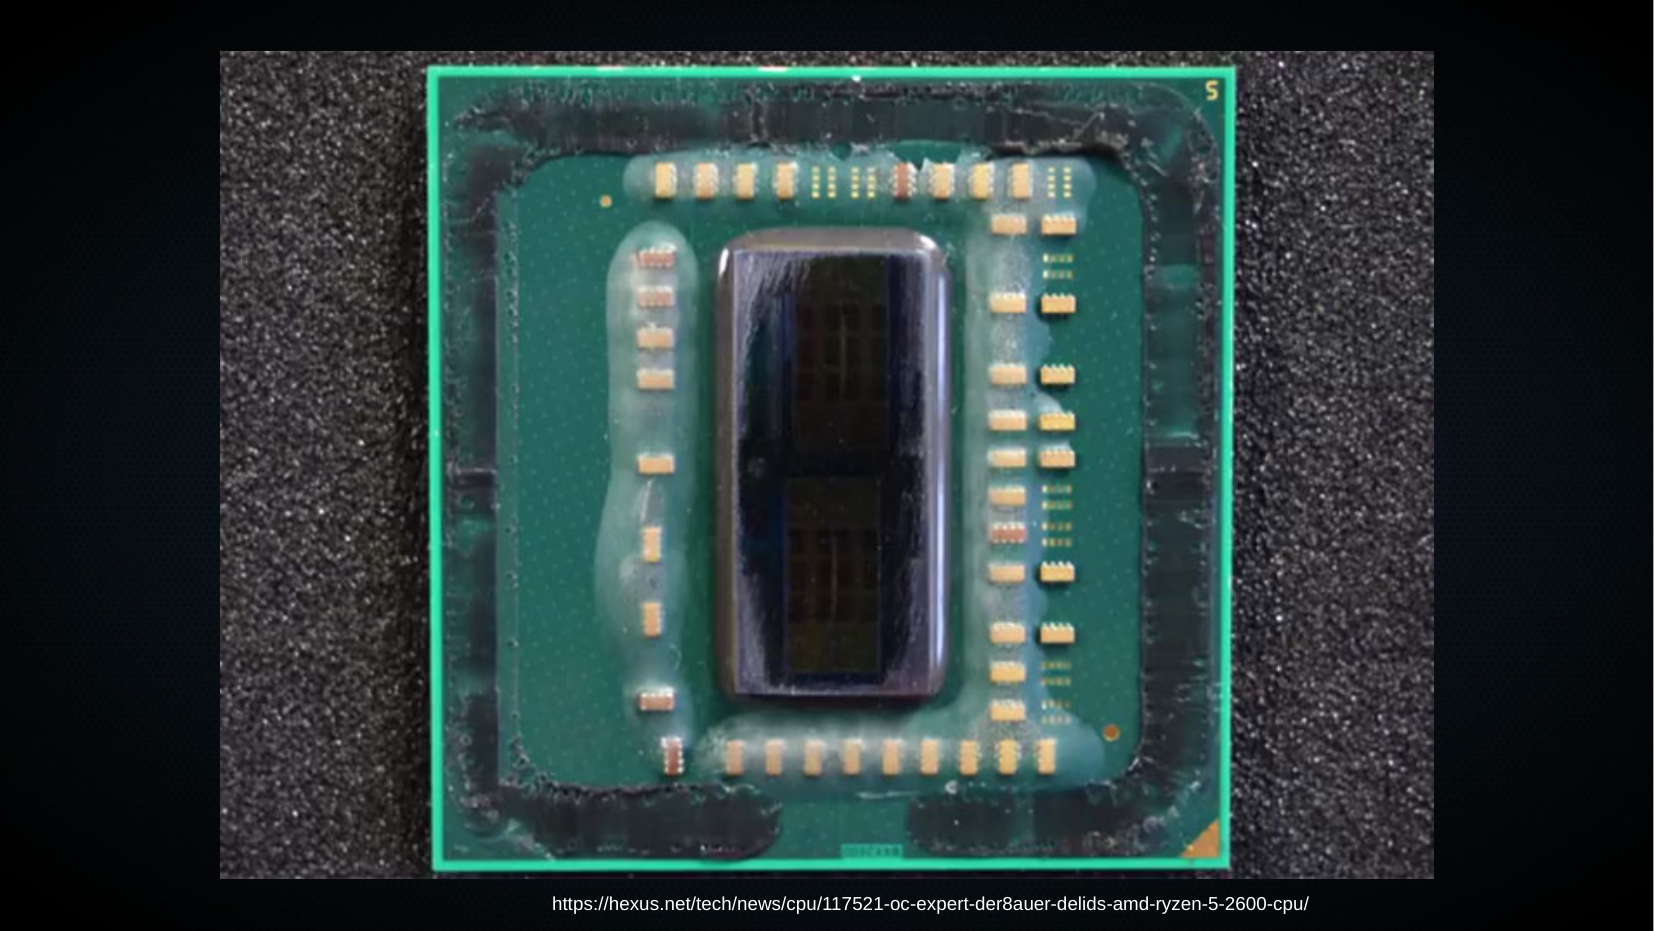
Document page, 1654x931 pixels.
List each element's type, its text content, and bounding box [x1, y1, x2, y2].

picture [0, 0, 1654, 931]
text_box https://hexus.net/tech/news/cpu/117521-oc-expert-der8auer-delids-amd-ryzen-5-2600-cpu/ [413, 885, 1447, 916]
